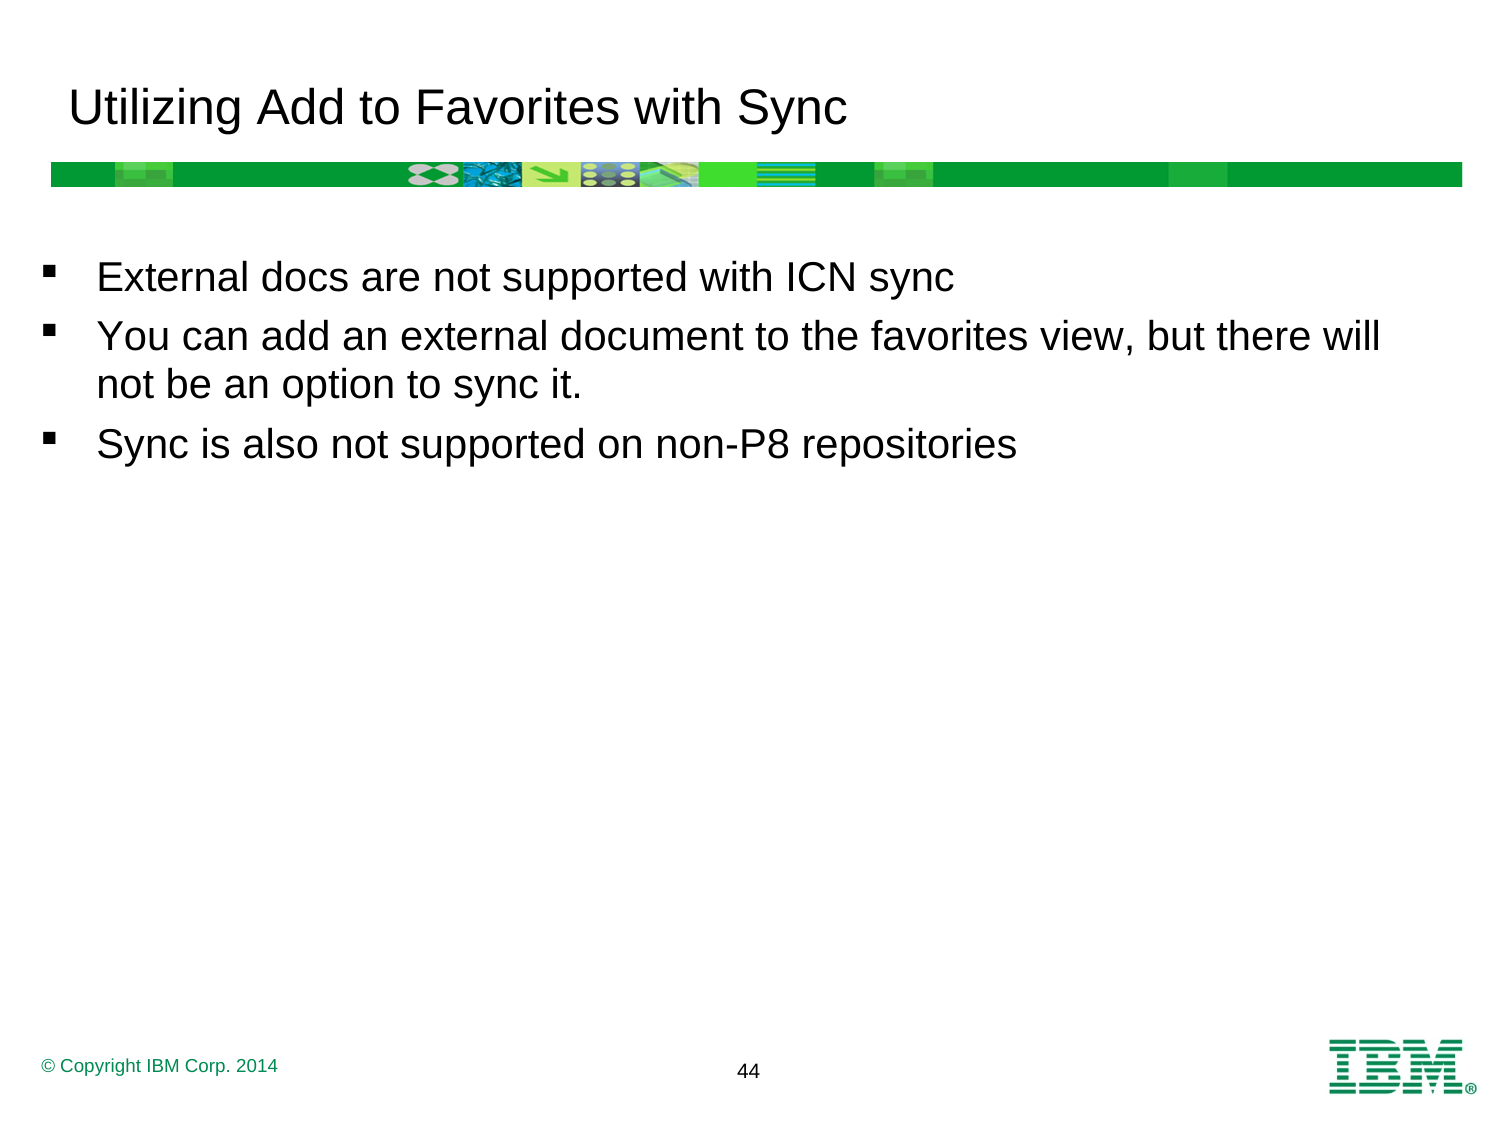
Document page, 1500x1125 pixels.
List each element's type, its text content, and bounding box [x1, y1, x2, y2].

picture [1327, 1037, 1479, 1096]
picture [50, 161, 1463, 189]
title Utilizing Add to Favorites with Sync [53, 69, 1239, 144]
list External docs are not supported with ICN sync You can add an external document to the favorites view, but there will not be an option to sync it. Sync is also not supported on non-P8 repositories [24, 243, 1463, 1038]
